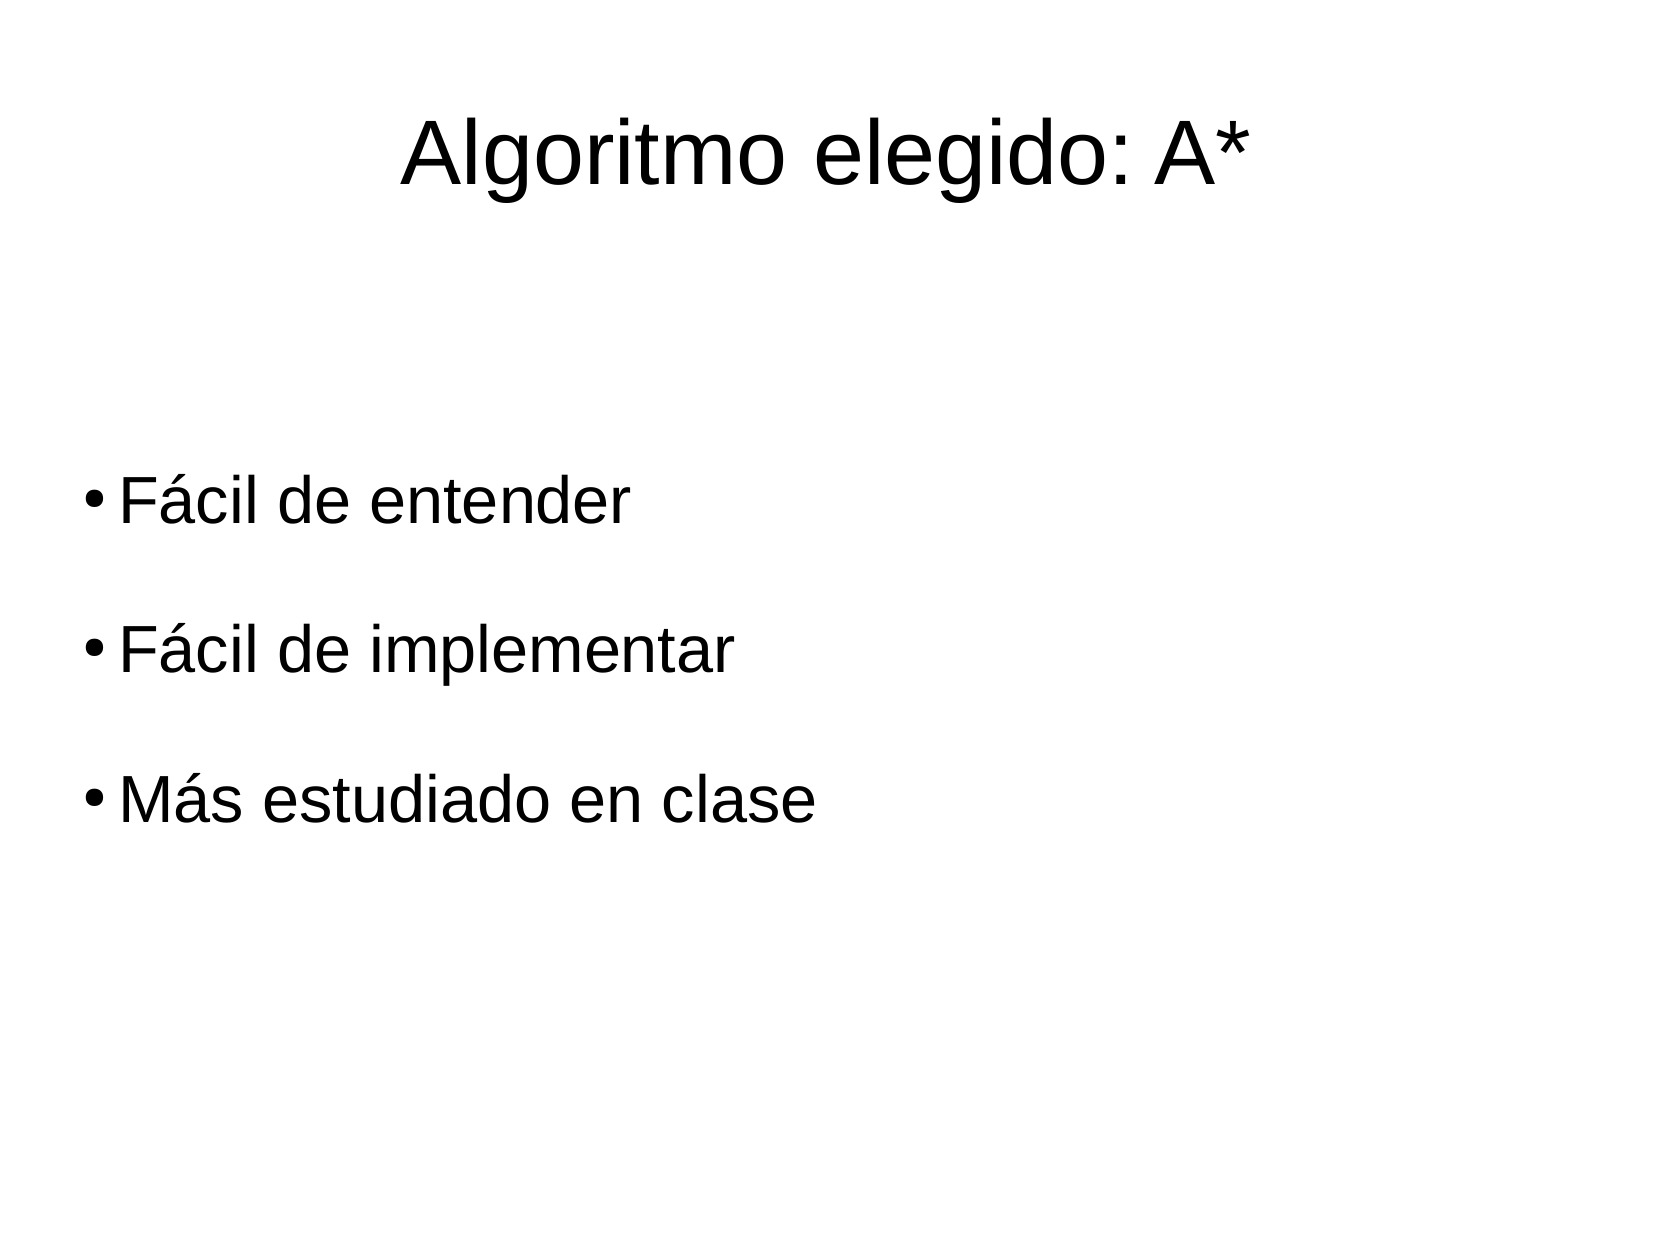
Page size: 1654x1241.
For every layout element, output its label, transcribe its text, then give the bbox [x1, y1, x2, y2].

title Algoritmo elegido: A* [82, 49, 1571, 257]
subtitle Fácil de entender Fácil de implementar Más estudiado en clase [82, 290, 1571, 1010]
